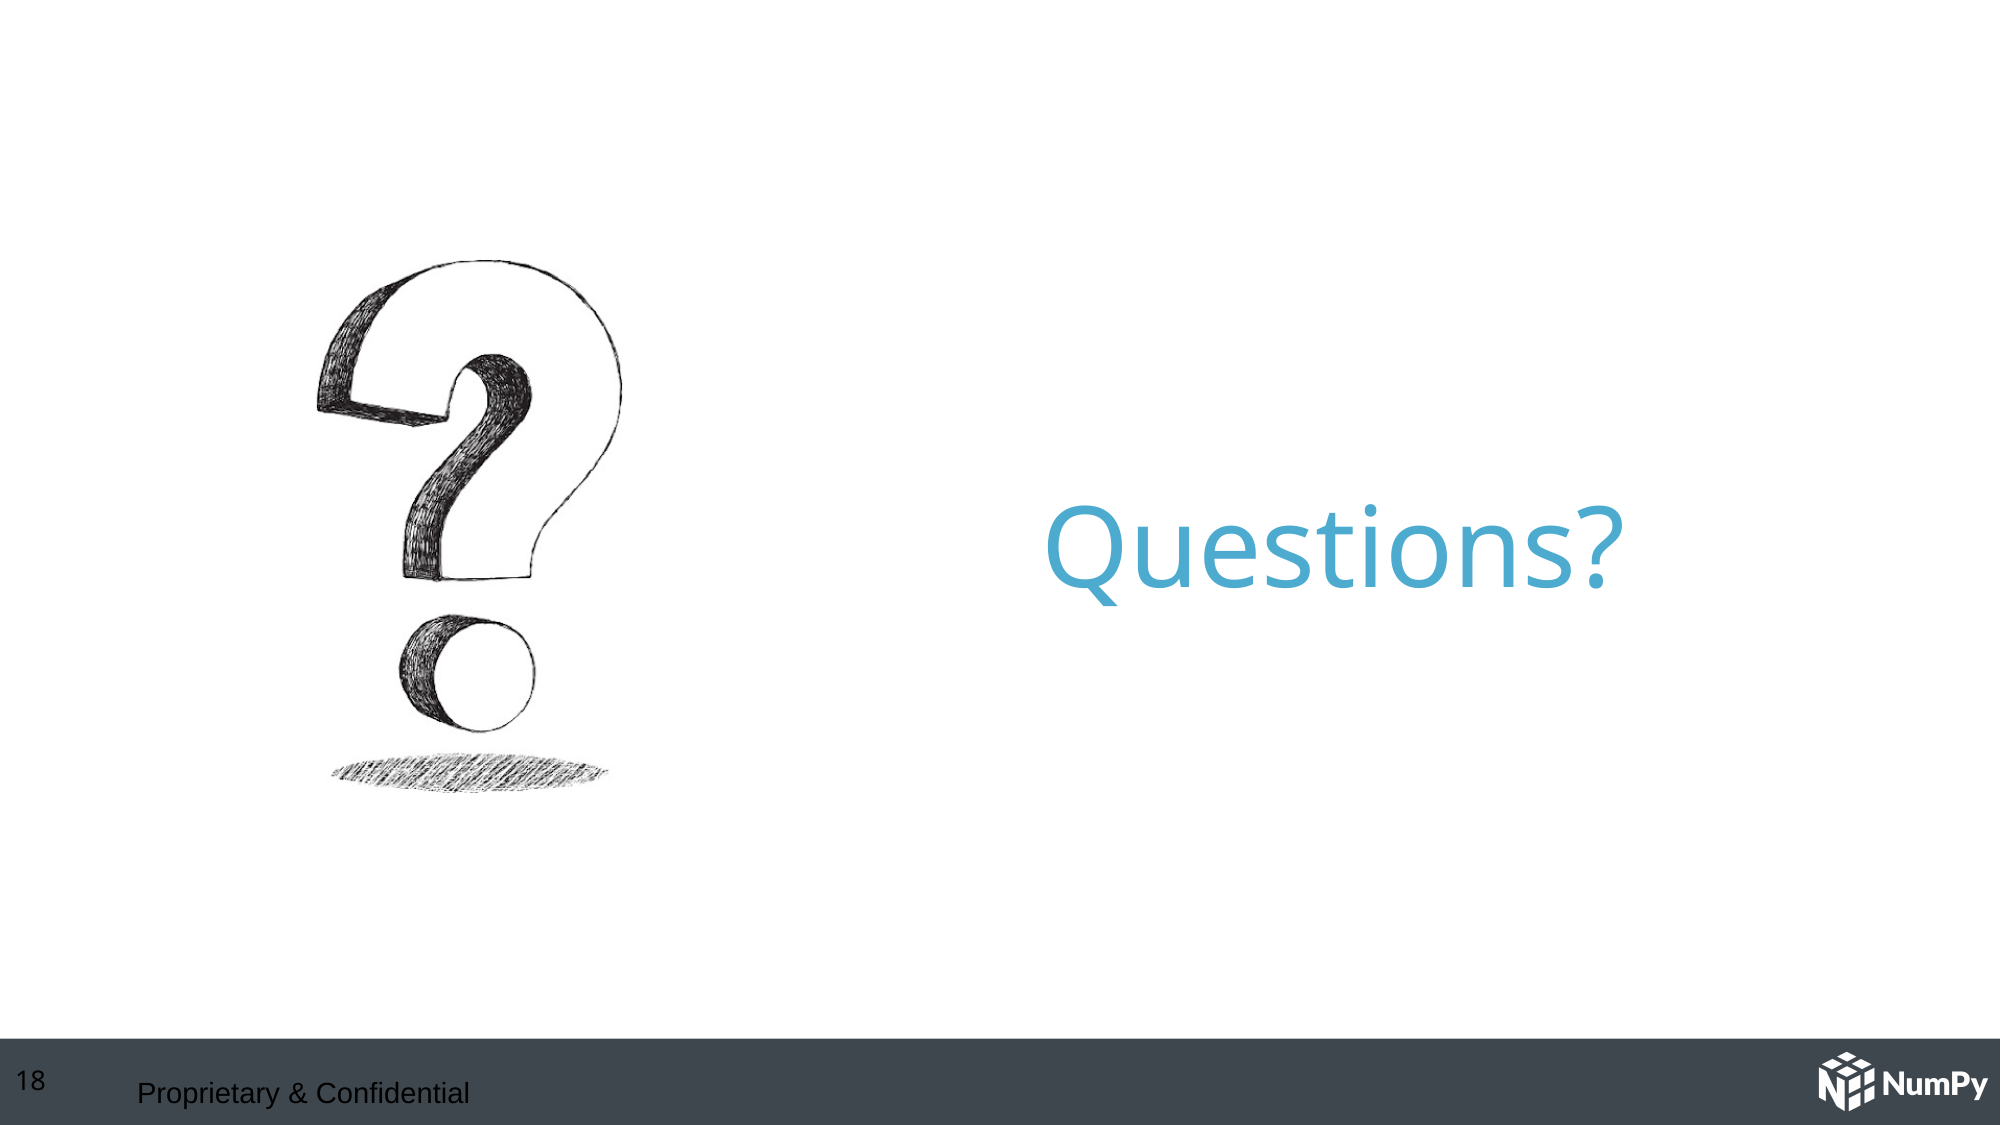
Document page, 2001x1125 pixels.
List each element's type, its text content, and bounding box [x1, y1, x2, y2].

picture [1807, 1038, 2000, 1125]
picture [202, 259, 737, 793]
slide_number <number> [0, 1038, 121, 1125]
footer Proprietary & Confidential [122, 1058, 1055, 1125]
title Questions? [851, 442, 1816, 661]
